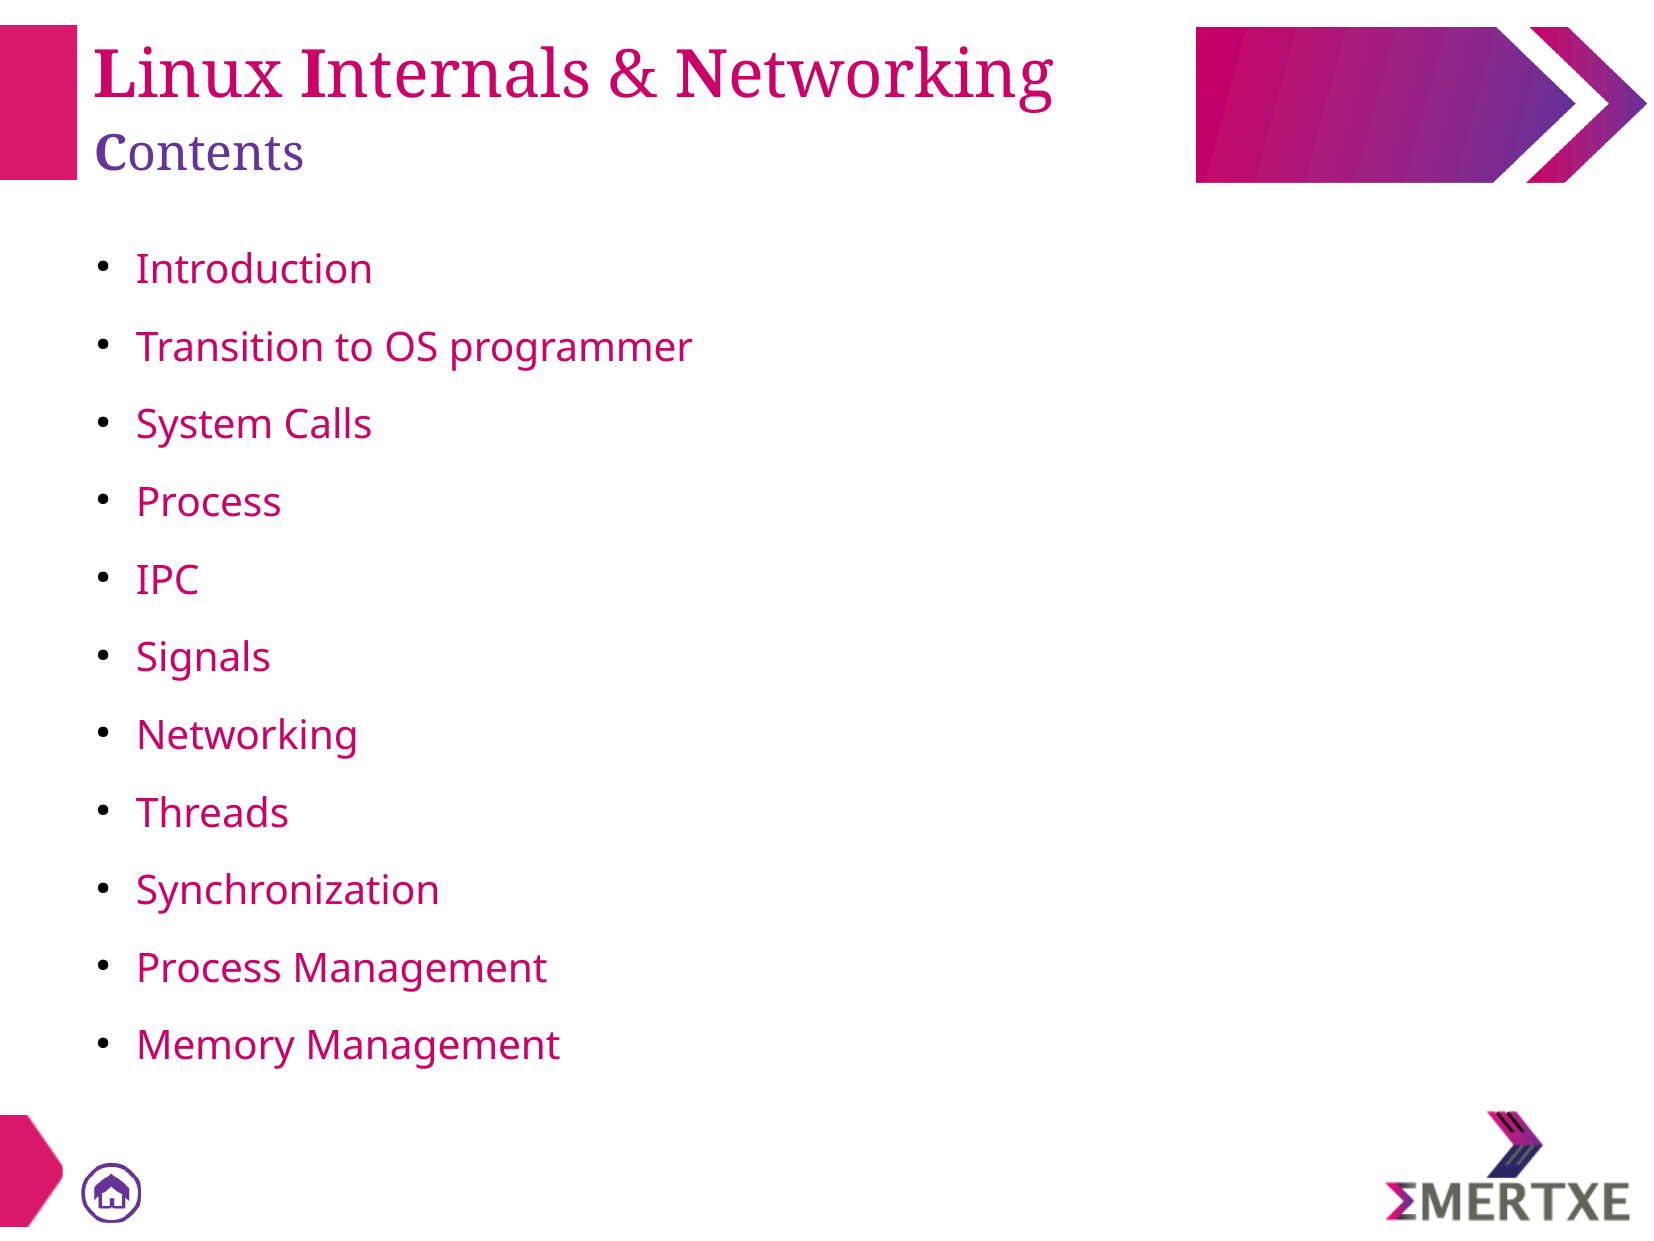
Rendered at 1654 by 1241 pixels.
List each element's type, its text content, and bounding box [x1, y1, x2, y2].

title Linux Internals & Networking Contents [93, 2, 1571, 210]
picture [81, 1163, 141, 1223]
picture [1385, 1107, 1631, 1221]
picture [1571, 27, 1647, 183]
list Introduction Transition to OS programmer System Calls Process IPC Signals Networking Threads Synchronization Process Management Memory Management [82, 240, 1571, 1081]
